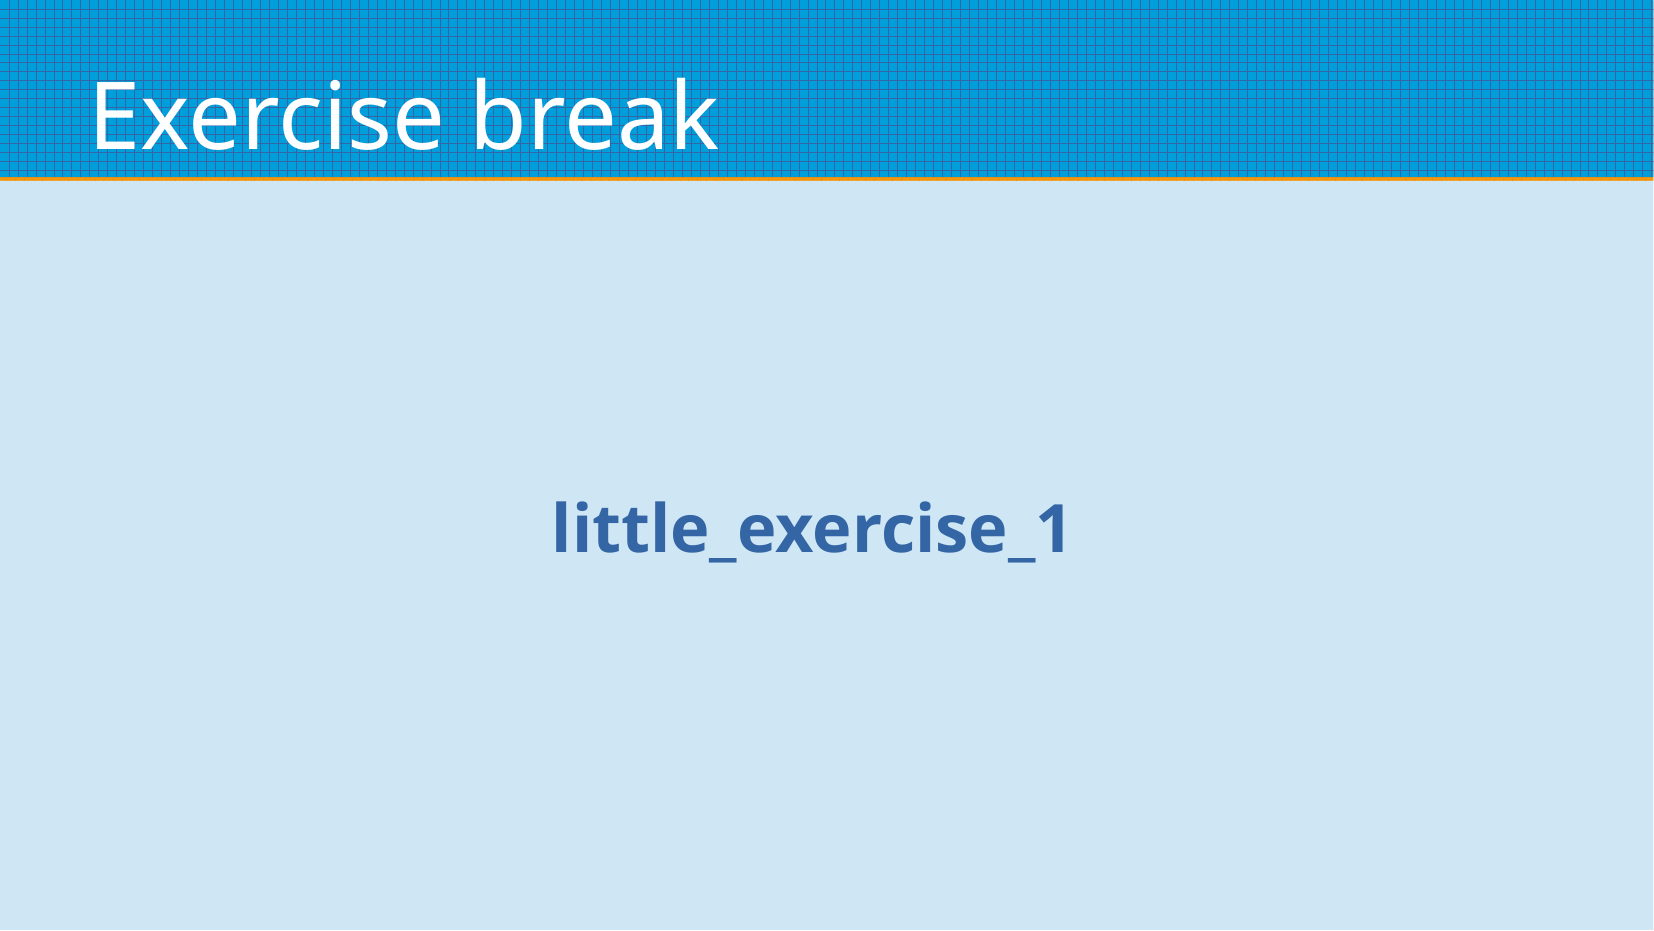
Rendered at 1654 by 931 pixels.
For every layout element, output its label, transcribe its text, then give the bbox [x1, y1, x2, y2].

subtitle little_exercise_1 [75, 150, 1552, 904]
title Exercise break [88, 14, 1565, 178]
